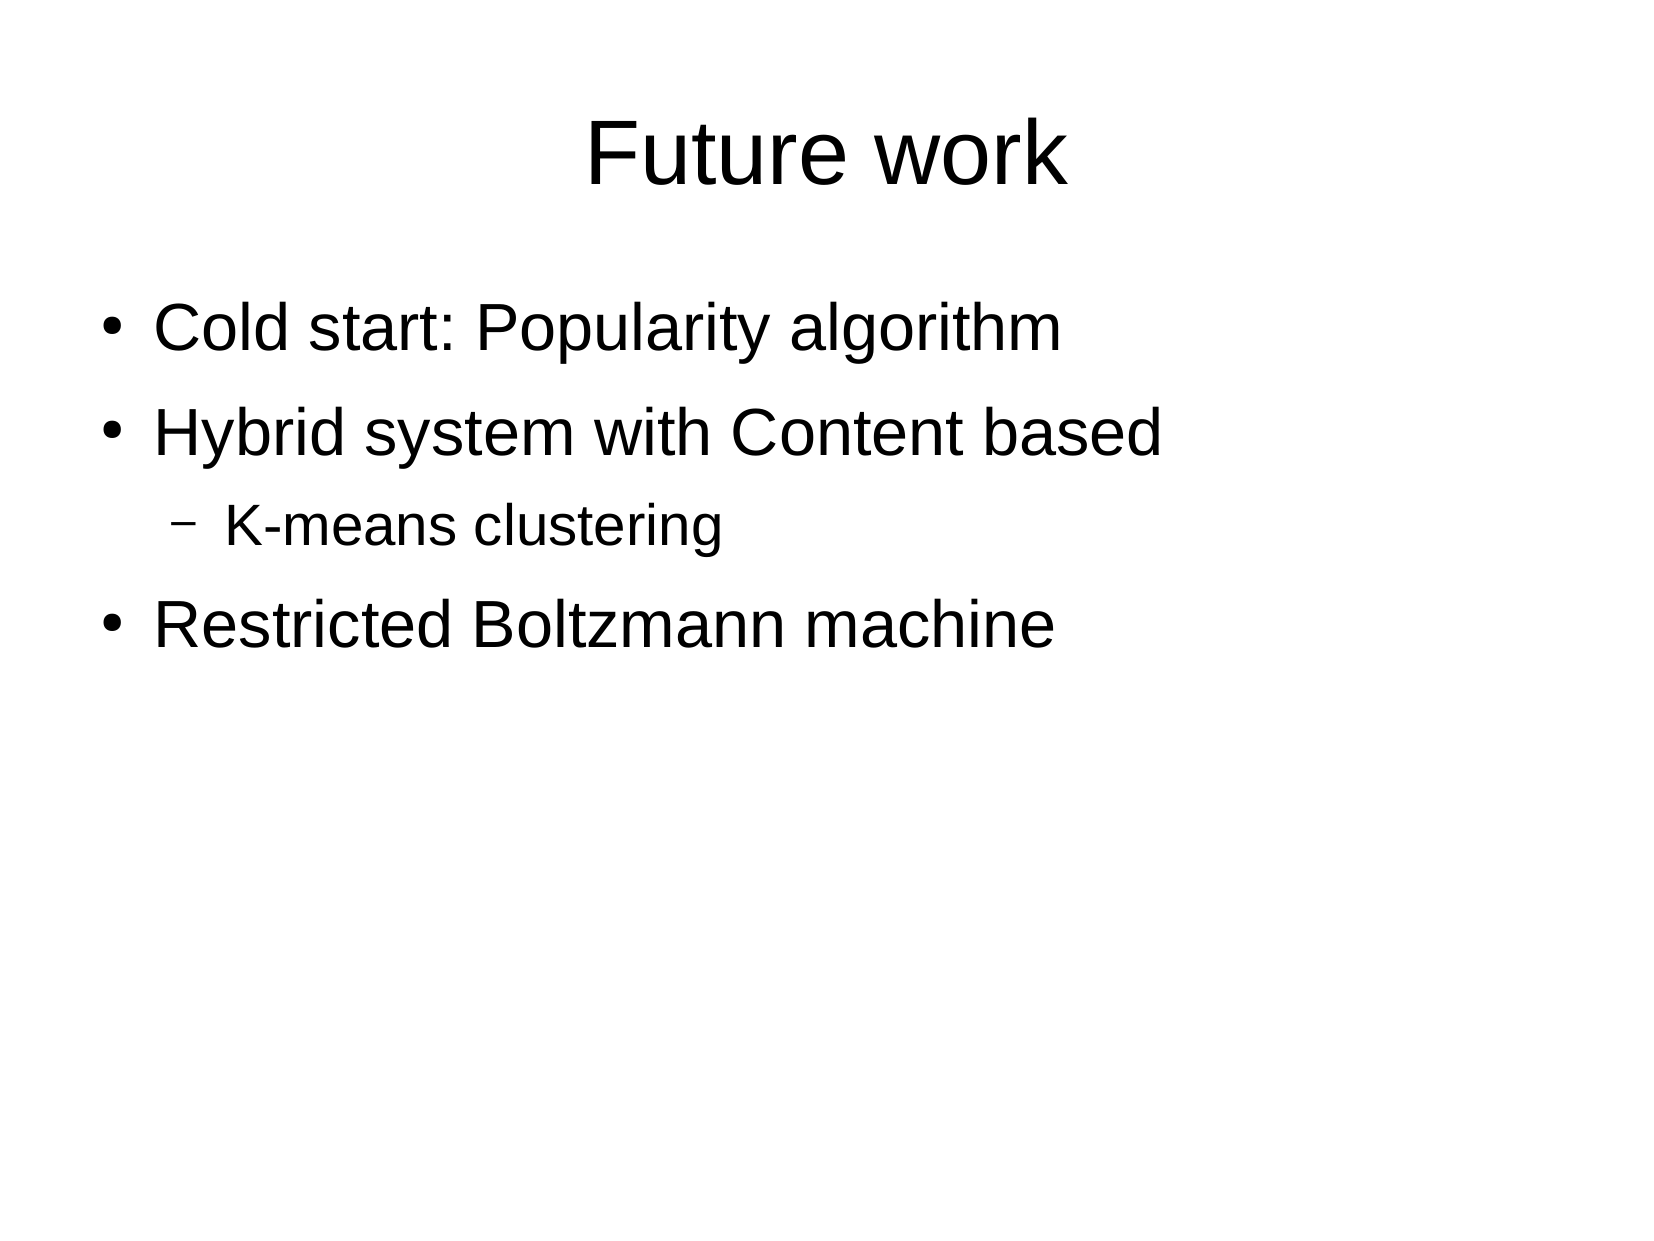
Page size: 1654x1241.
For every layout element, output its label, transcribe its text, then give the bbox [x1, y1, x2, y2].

list Cold start: Popularity algorithm Hybrid system with Content based K-means clustering Restricted Boltzmann machine [82, 290, 1571, 1010]
title Future work [82, 49, 1571, 257]
